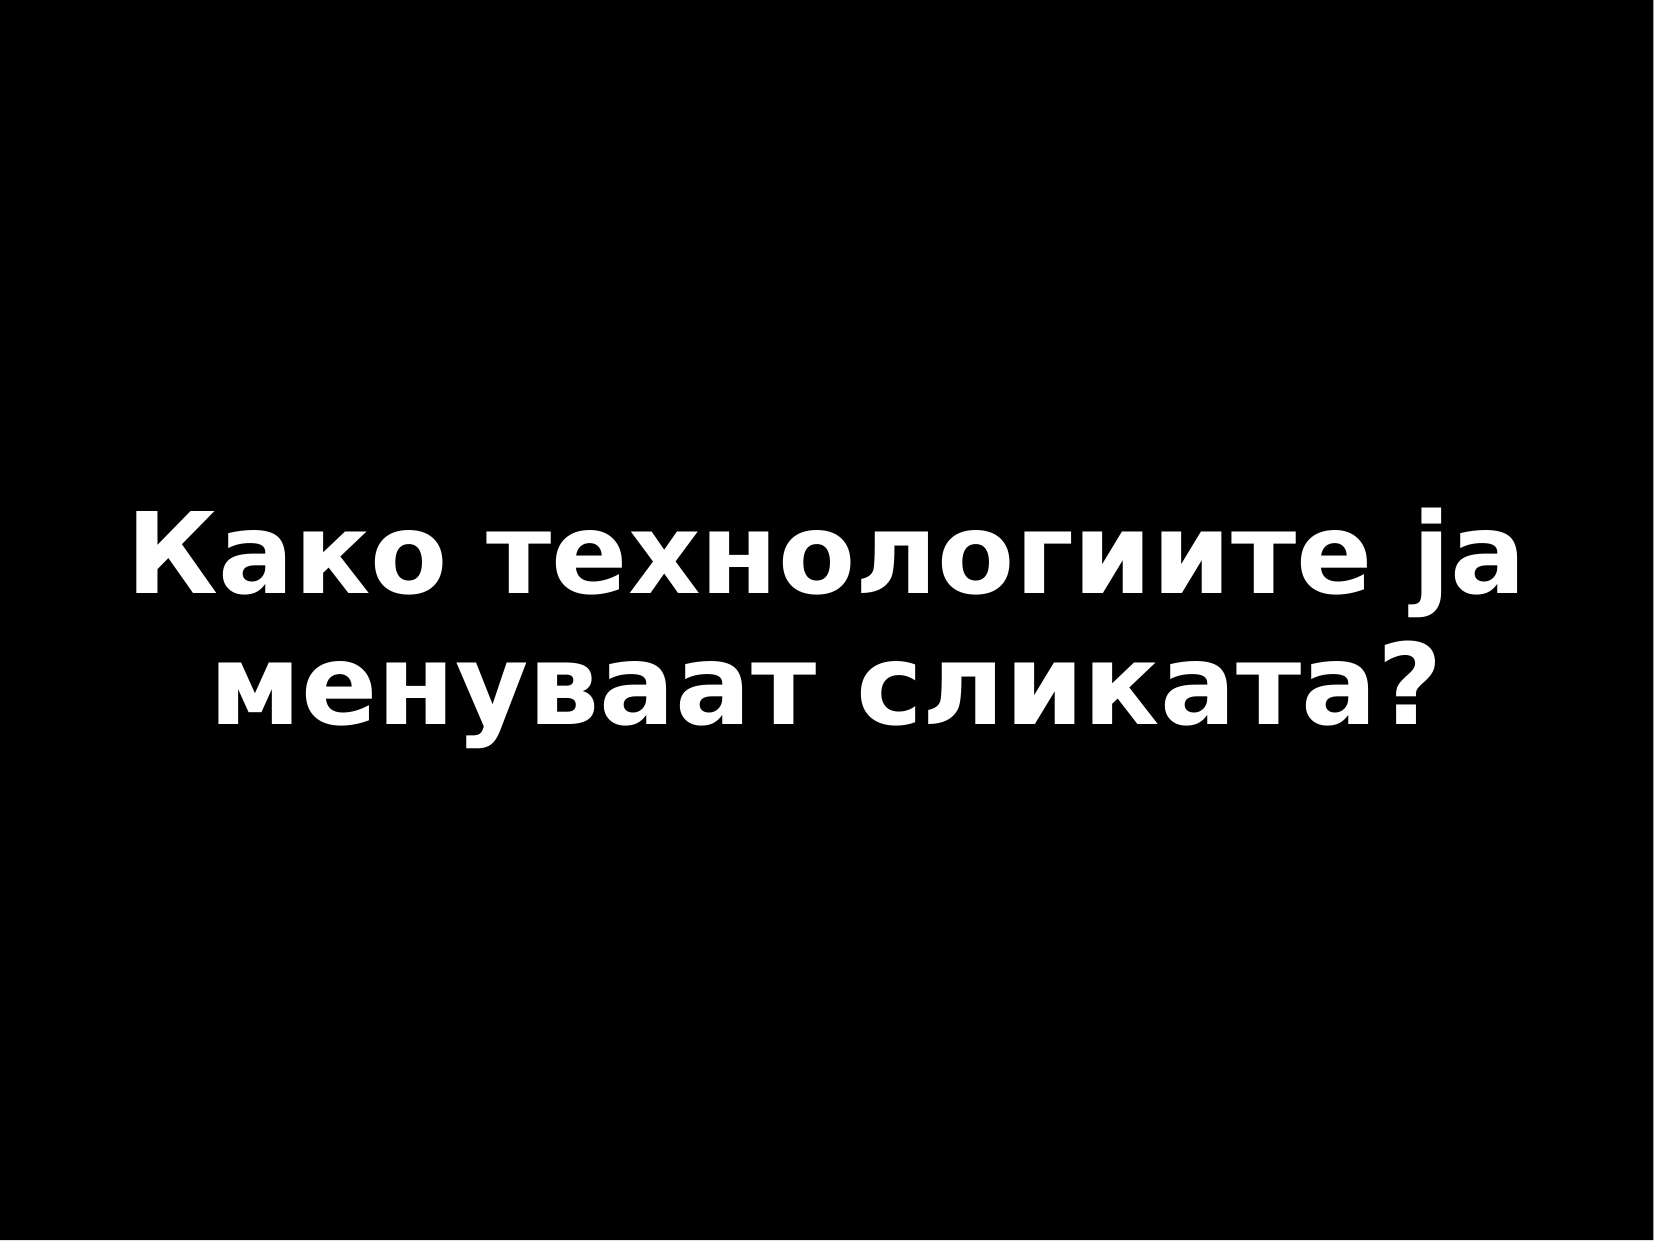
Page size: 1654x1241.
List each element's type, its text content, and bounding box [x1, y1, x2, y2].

subtitle Како технологиите ја менуваат сликата? [0, 0, 1654, 1241]
